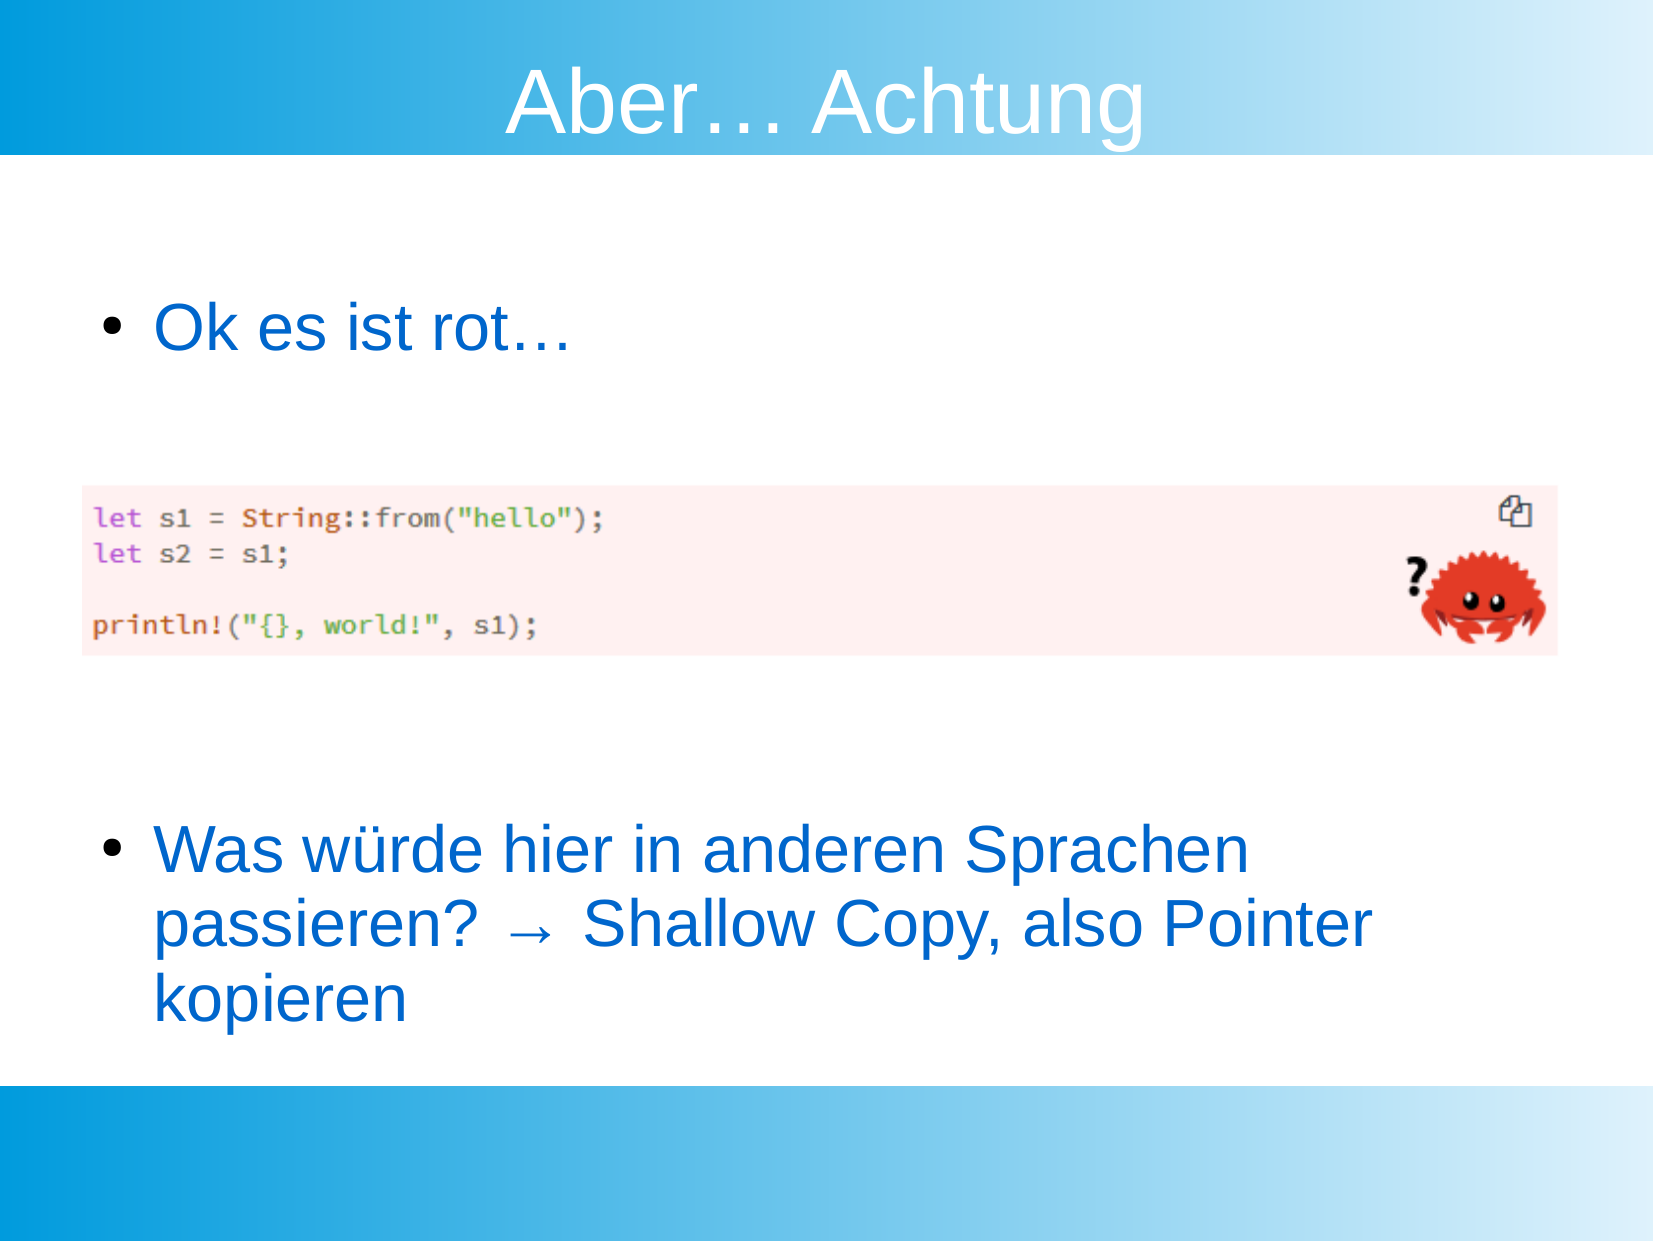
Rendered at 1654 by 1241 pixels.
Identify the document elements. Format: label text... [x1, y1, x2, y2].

title Aber… Achtung [82, 49, 1571, 155]
list Ok es ist rot… Was würde hier in anderen Sprachen passieren? → Shallow Copy, also Pointer kopieren [82, 290, 1571, 1010]
picture [82, 472, 1568, 662]
